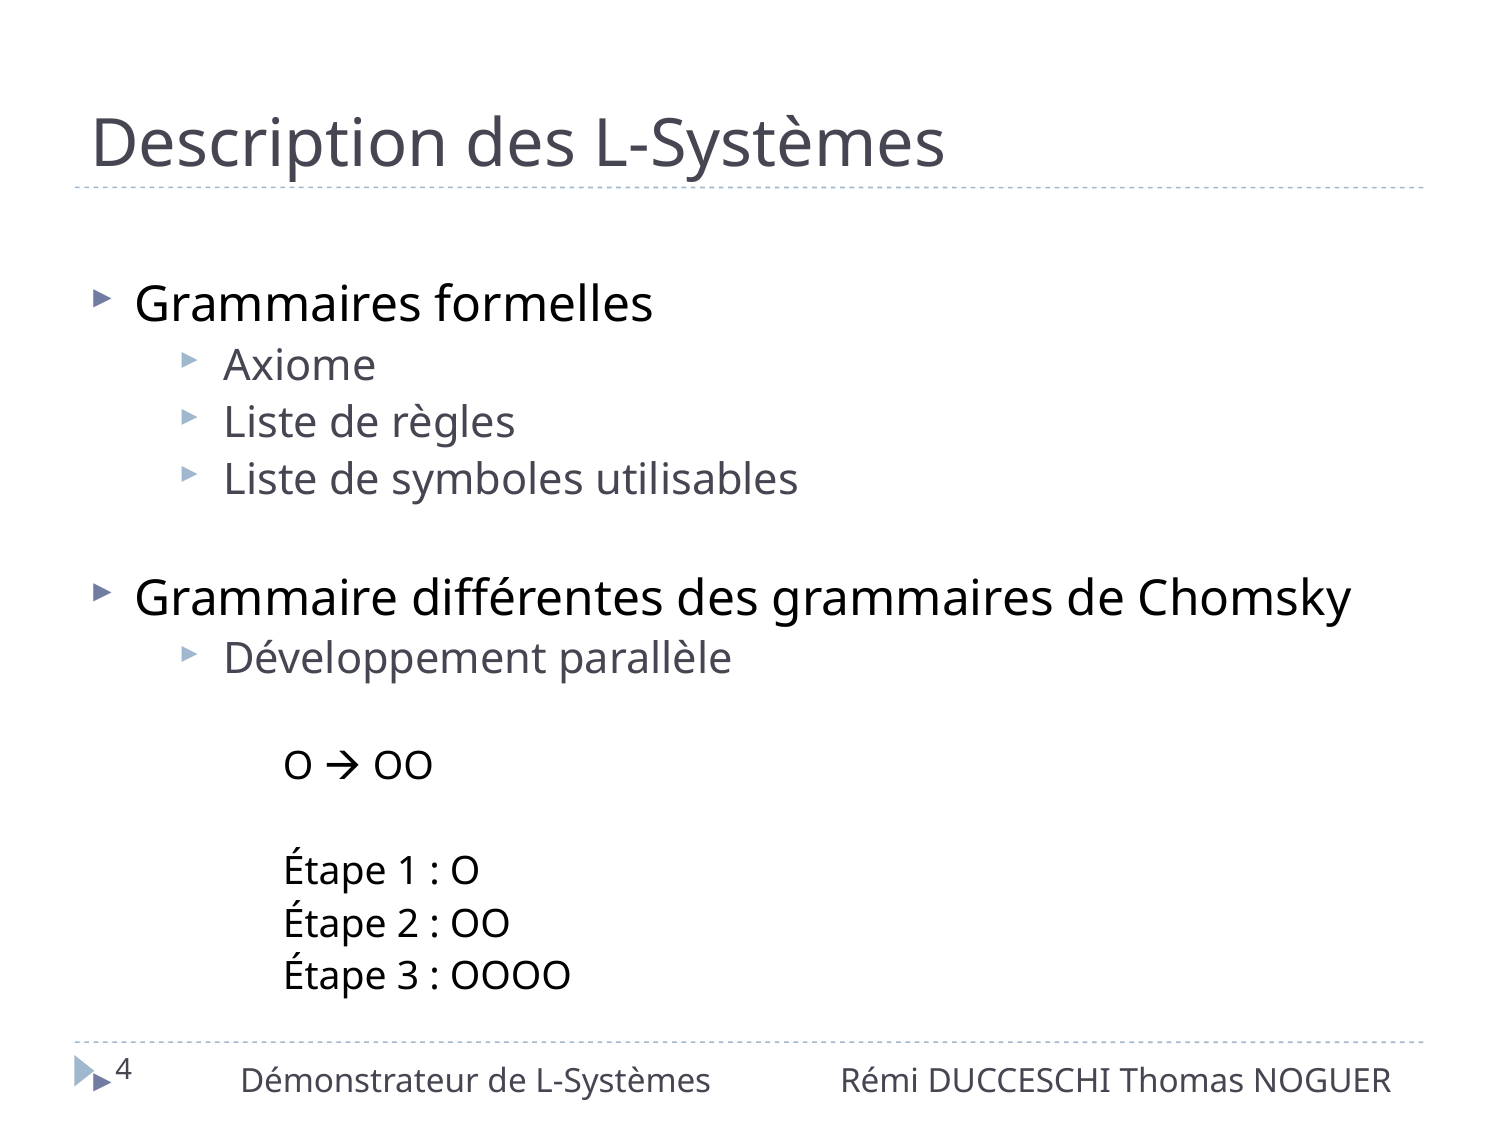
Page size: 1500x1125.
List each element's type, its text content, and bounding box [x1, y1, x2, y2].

text_box <numéro> [100, 1042, 163, 1103]
title Description des L-Systèmes [75, 24, 1426, 188]
text_box Démonstrateur de L-Systèmes [225, 1051, 750, 1107]
text_box Rémi DUCCESCHI Thomas NOGUER [825, 1051, 1461, 1107]
list Grammaires formelles Axiome Liste de règles Liste de symboles utilisables Grammaire différentes des grammaires de Chomsky Développement parallèle O  OO Étape 1 : O Étape 2 : OO Étape 3 : OOOO [75, 200, 1426, 1011]
